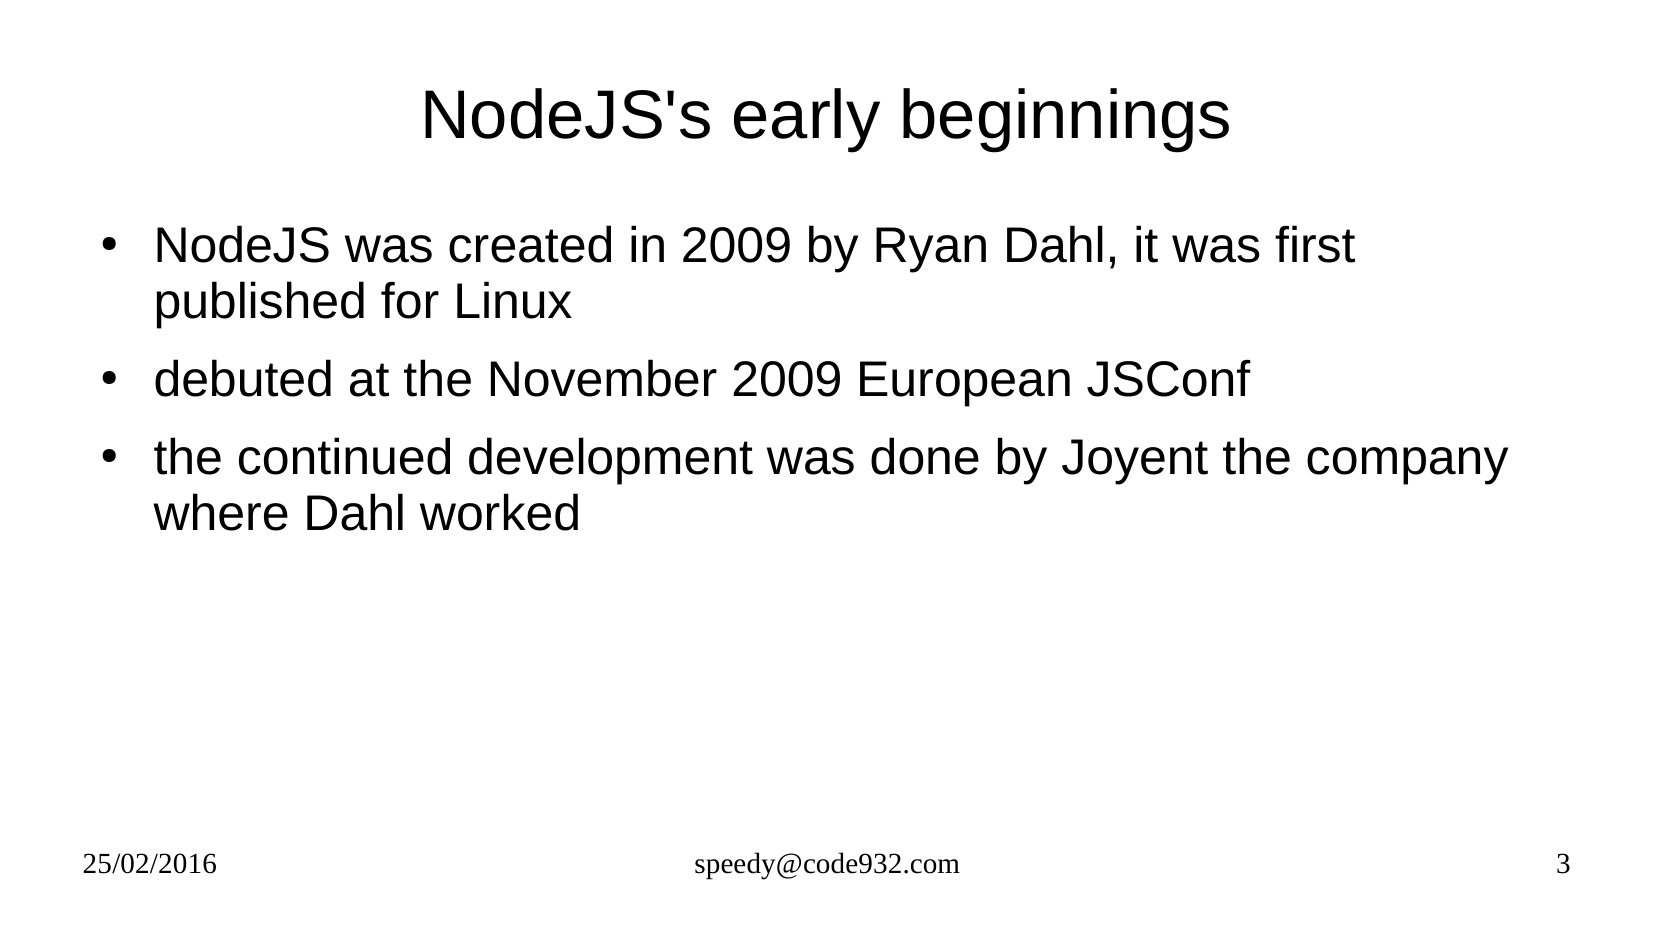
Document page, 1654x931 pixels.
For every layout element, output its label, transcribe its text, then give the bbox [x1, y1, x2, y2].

list NodeJS was created in 2009 by Ryan Dahl, it was first published for Linux debuted at the November 2009 European JSConf the continued development was done by Joyent the company where Dahl worked [82, 217, 1571, 758]
title NodeJS's early beginnings [82, 37, 1571, 193]
